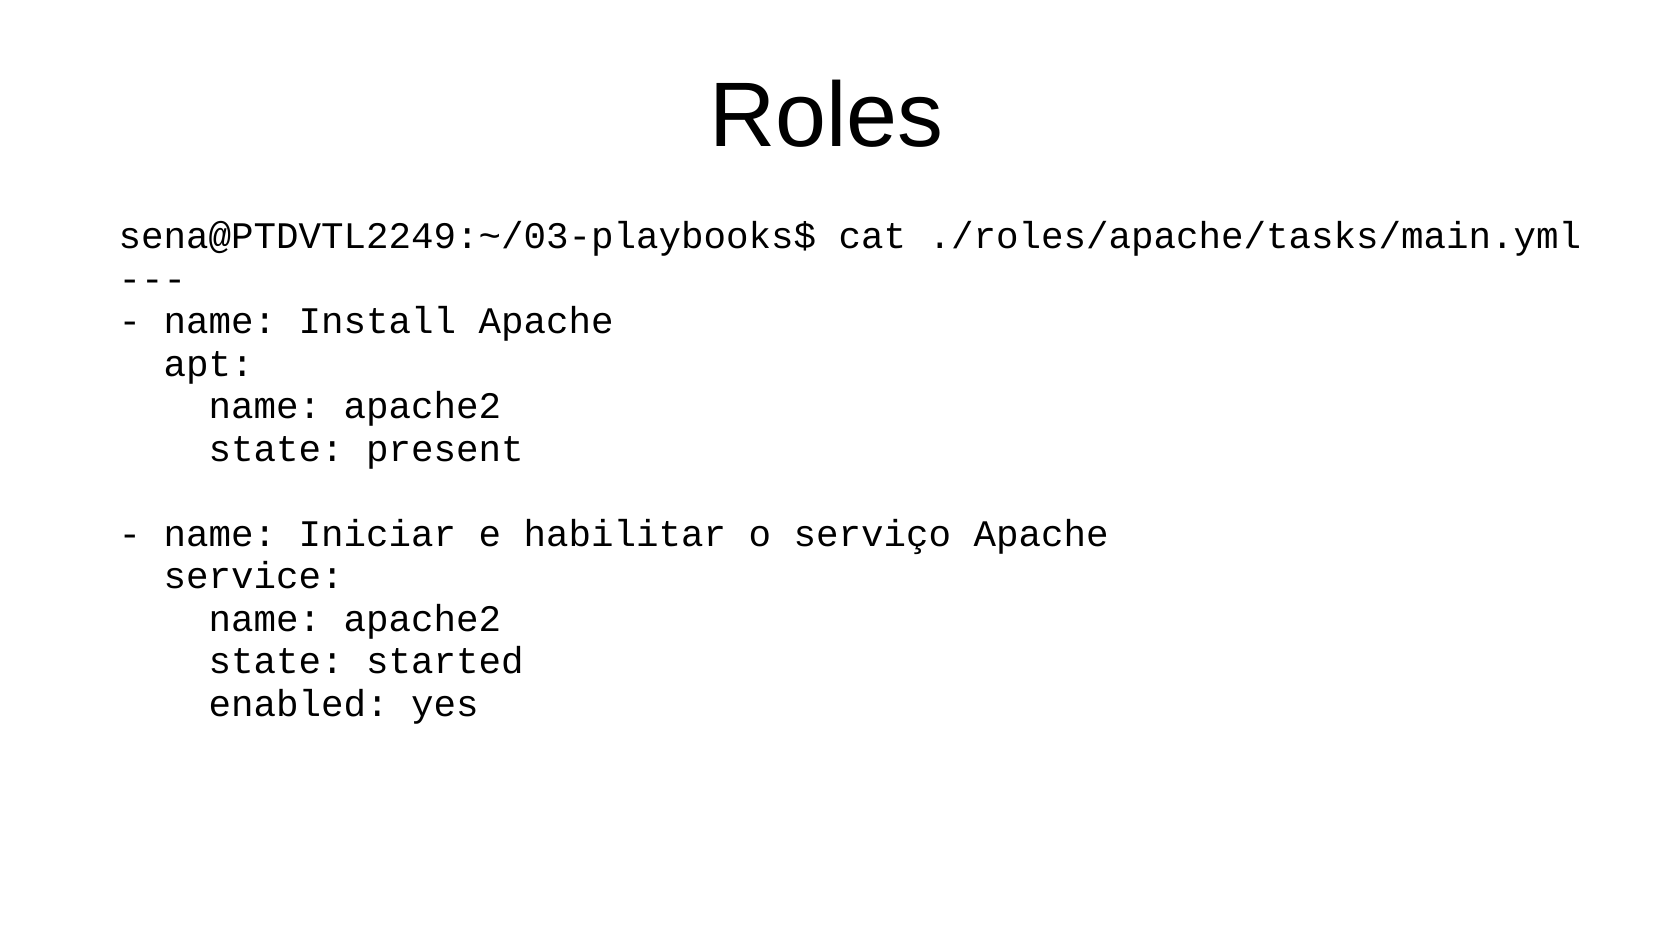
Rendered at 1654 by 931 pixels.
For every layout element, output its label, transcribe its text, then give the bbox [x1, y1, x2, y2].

text_box sena@PTDVTL2249:~/03-playbooks$ cat ./roles/apache/tasks/main.yml --- - name: Install Apache apt: name: apache2 state: present - name: Iniciar e habilitar o serviço Apache service: name: apache2 state: started enabled: yes [103, 210, 1613, 931]
title Roles [82, 37, 1571, 193]
